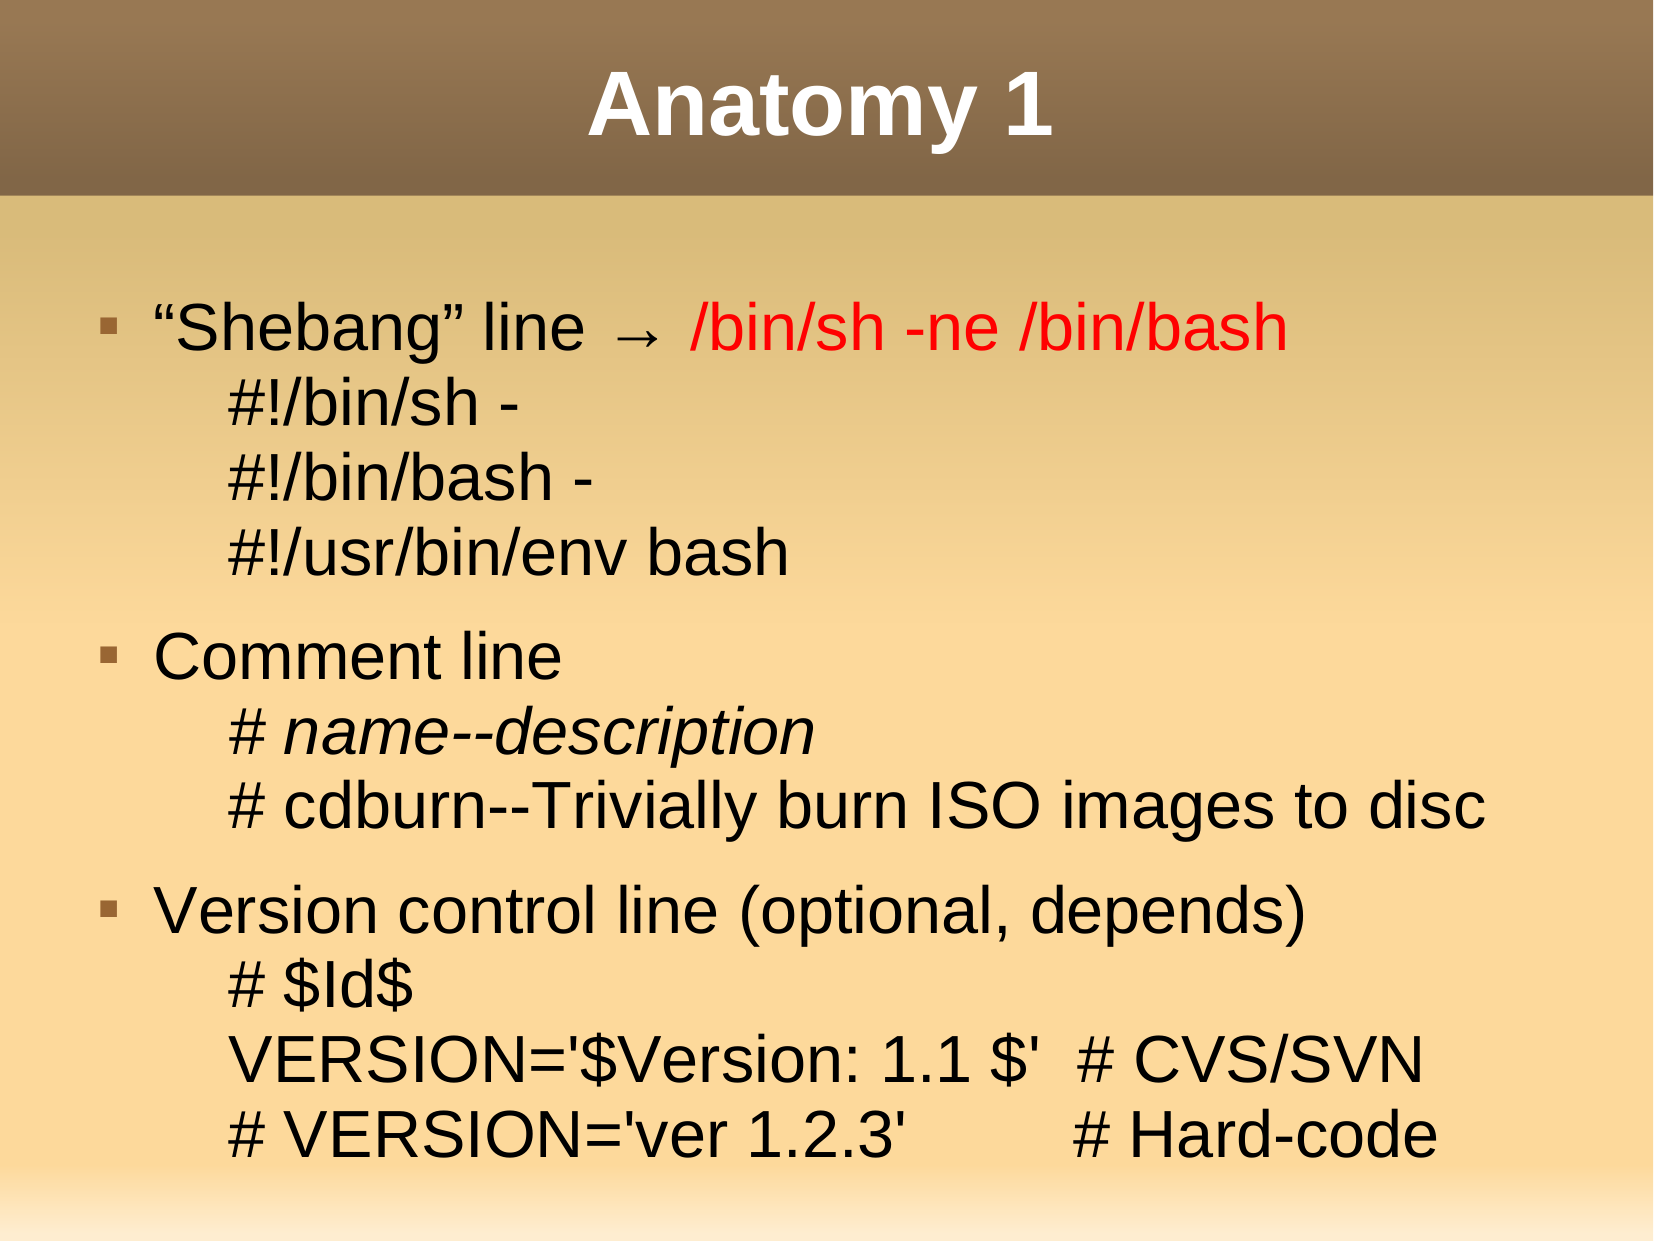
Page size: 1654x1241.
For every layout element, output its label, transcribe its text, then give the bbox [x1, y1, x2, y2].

title Anatomy 1 [76, 0, 1565, 208]
list “Shebang” line → /bin/sh -ne /bin/bash #!/bin/sh - #!/bin/bash - #!/usr/bin/env bash Comment line # name--description # cdburn--Trivially burn ISO images to disc Version control line (optional, depends) # $Id$ VERSION='$Version: 1.1 $' # CVS/SVN # VERSION='ver 1.2.3' # Hard-code [82, 290, 1571, 1173]
picture [0, 0, 1654, 1241]
